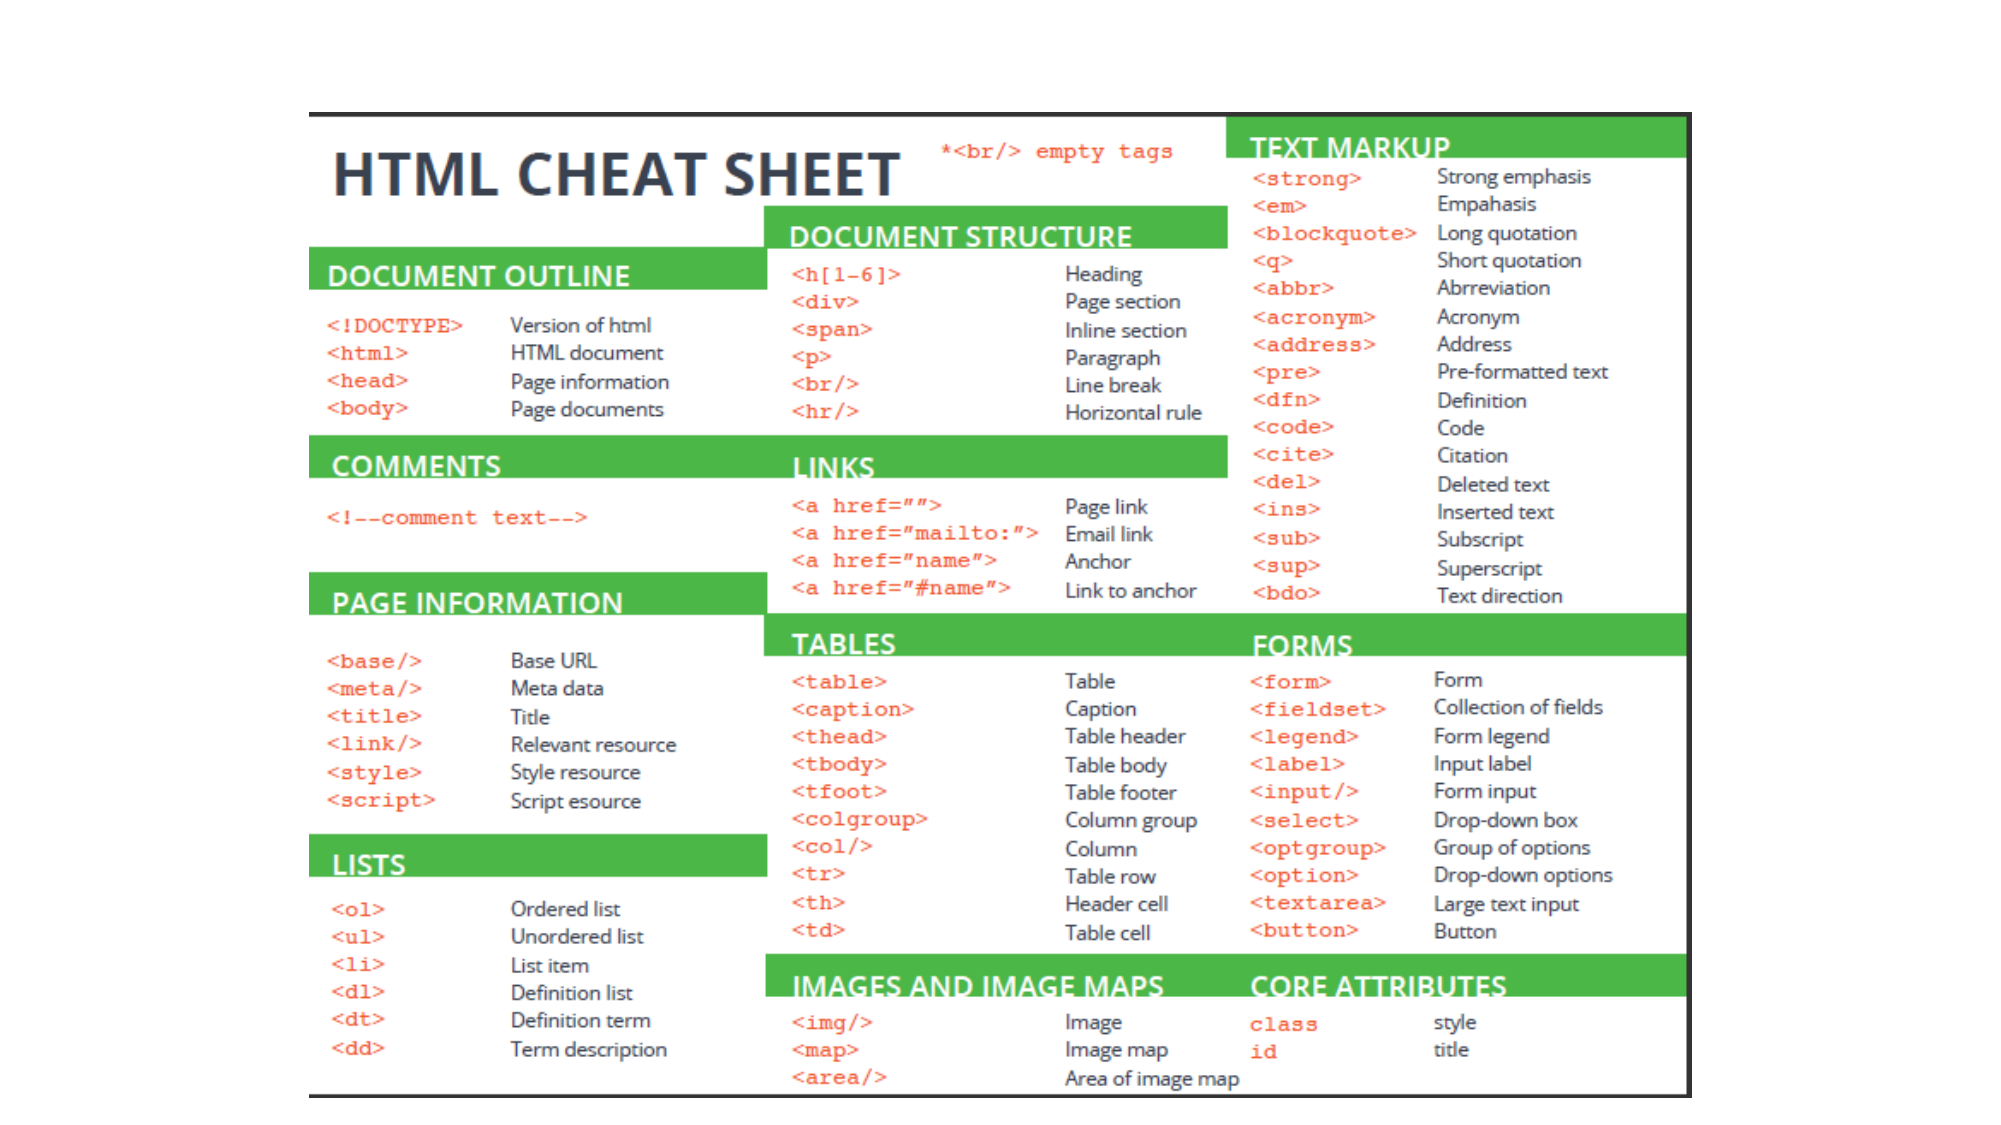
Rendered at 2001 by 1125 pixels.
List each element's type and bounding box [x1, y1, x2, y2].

picture [309, 112, 1692, 1098]
